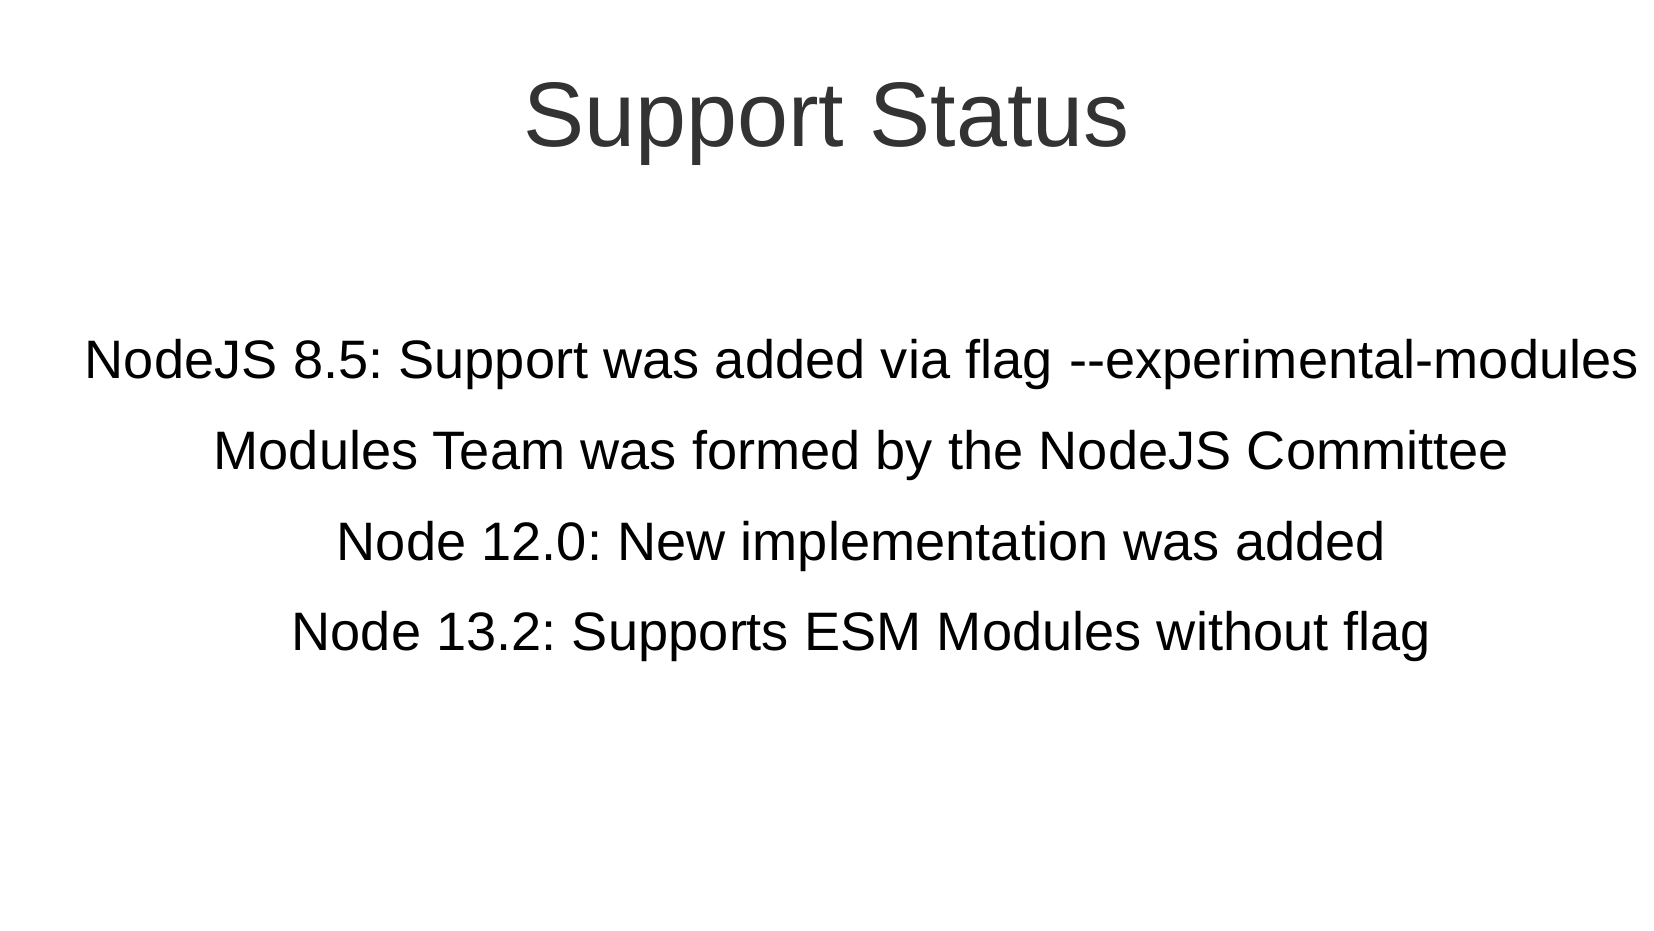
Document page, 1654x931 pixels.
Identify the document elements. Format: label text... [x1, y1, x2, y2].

title Support Status [82, 37, 1571, 193]
list NodeJS 8.5: Support was added via flag --experimental-modules Modules Team was formed by the NodeJS Committee Node 12.0: New implementation was added Node 13.2: Supports ESM Modules without flag [0, 195, 1654, 751]
